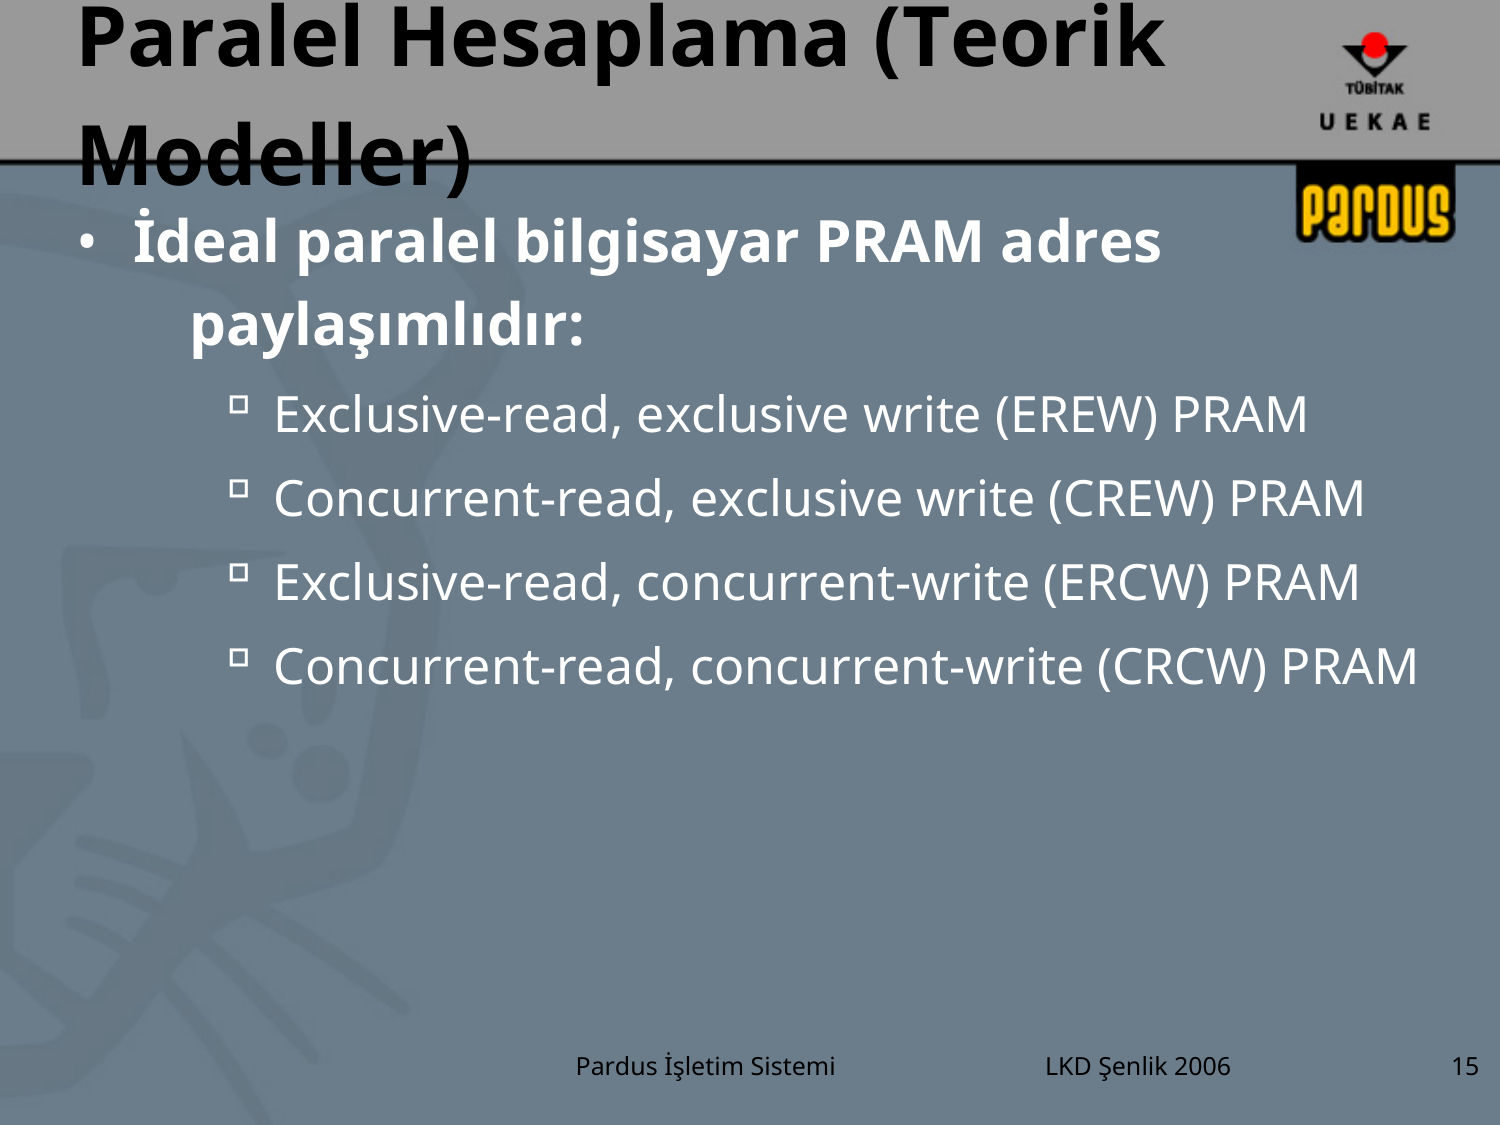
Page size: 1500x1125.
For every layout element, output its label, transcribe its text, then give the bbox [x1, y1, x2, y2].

picture [0, 0, 1500, 1125]
list İdeal paralel bilgisayar PRAM adres paylaşımlıdır: Exclusive-read, exclusive write (EREW) PRAM Concurrent-read, exclusive write (CREW) PRAM Exclusive-read, concurrent-write (ERCW) PRAM Concurrent-read, concurrent-write (CRCW) PRAM [76, 196, 1447, 939]
title Paralel Hesaplama (Teorik Modeller) [75, 0, 1282, 196]
